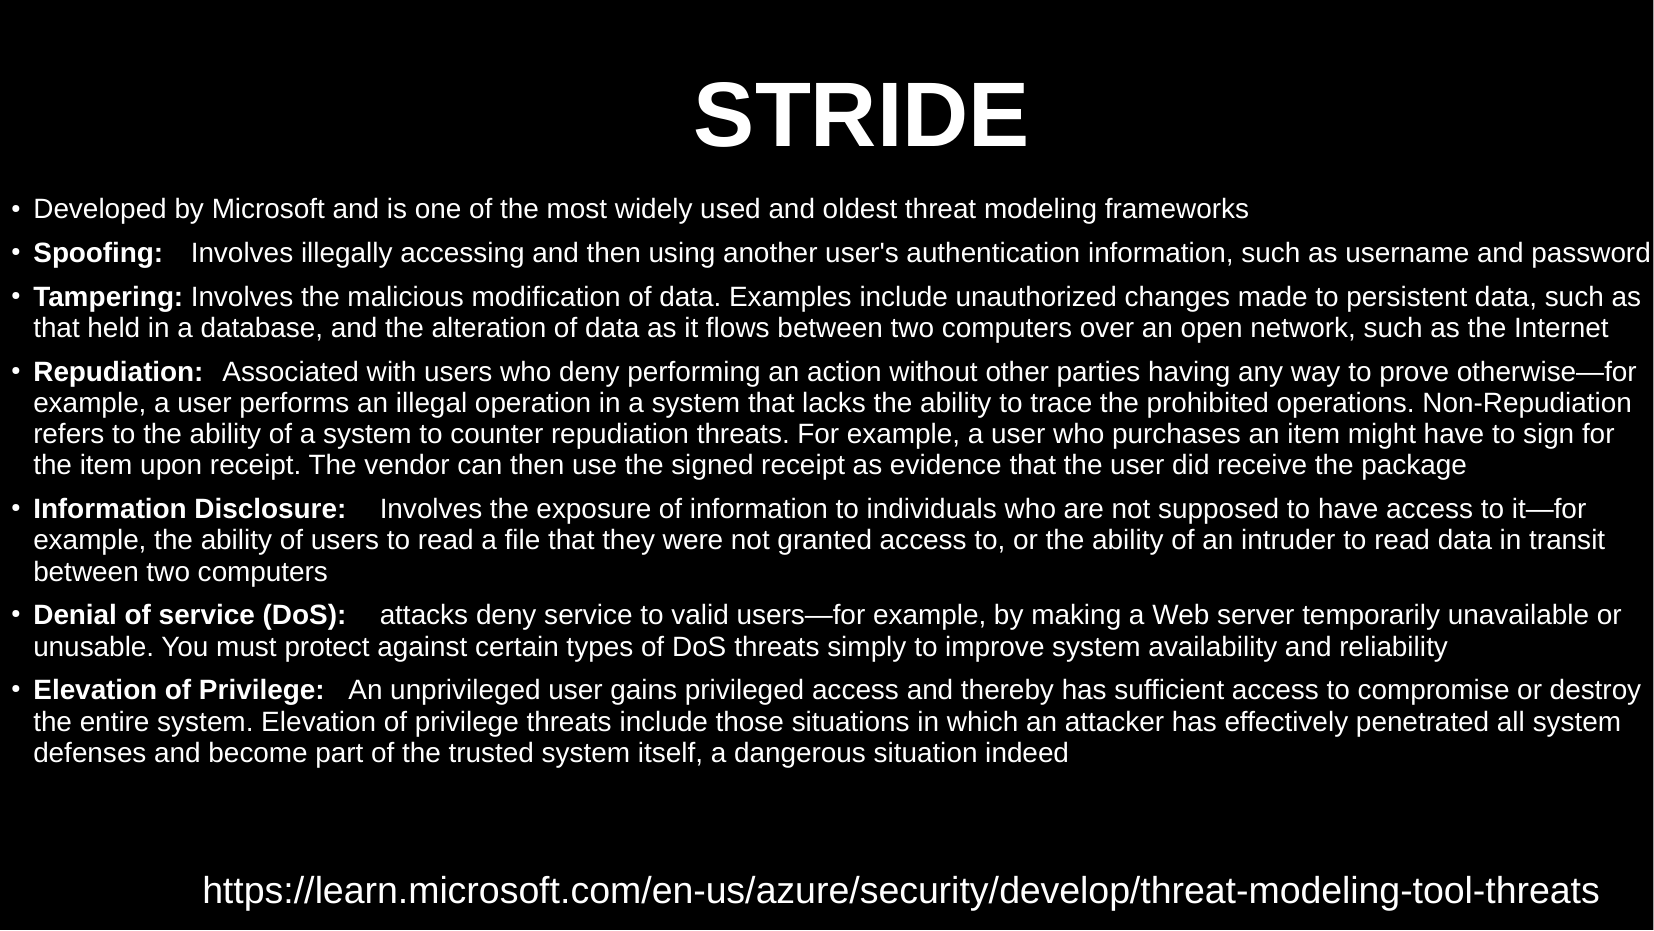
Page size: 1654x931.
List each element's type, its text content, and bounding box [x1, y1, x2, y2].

text_box https://learn.microsoft.com/en-us/azure/security/develop/threat-modeling-tool-threats [187, 862, 1616, 920]
list Developed by Microsoft and is one of the most widely used and oldest threat modeling frameworks Spoofing: Involves illegally accessing and then using another user's authentication information, such as username and password Tampering: Involves the malicious modification of data. Examples include unauthorized changes made to persistent data, such as that held in a database, and the alteration of data as it flows between two computers over an open network, such as the Internet Repudiation: Associated with users who deny performing an action without other parties having any way to prove otherwise—for example, a user performs an illegal operation in a system that lacks the ability to trace the prohibited operations. Non-Repudiation refers to the ability of a system to counter repudiation threats. For example, a user who purchases an item might have to sign for the item upon receipt. The vendor can then use the signed receipt as evidence that the user did receive the package Information Disclosure: Involves the exposure of information to individuals who are not supposed to have access to it—for example, the ability of users to read a file that they were not granted access to, or the ability of an intruder to read data in transit between two computers Denial of service (DoS): attacks deny service to valid users—for example, by making a Web server temporarily unavailable or unusable. You must protect against certain types of DoS threats simply to improve system availability and reliability Elevation of Privilege: An unprivileged user gains privileged access and thereby has sufficient access to compromise or destroy the entire system. Elevation of privilege threats include those situations in which an attacker has effectively penetrated all system defenses and become part of the trusted system itself, a dangerous situation indeed [3, 150, 1654, 863]
title STRIDE [82, 37, 1571, 150]
